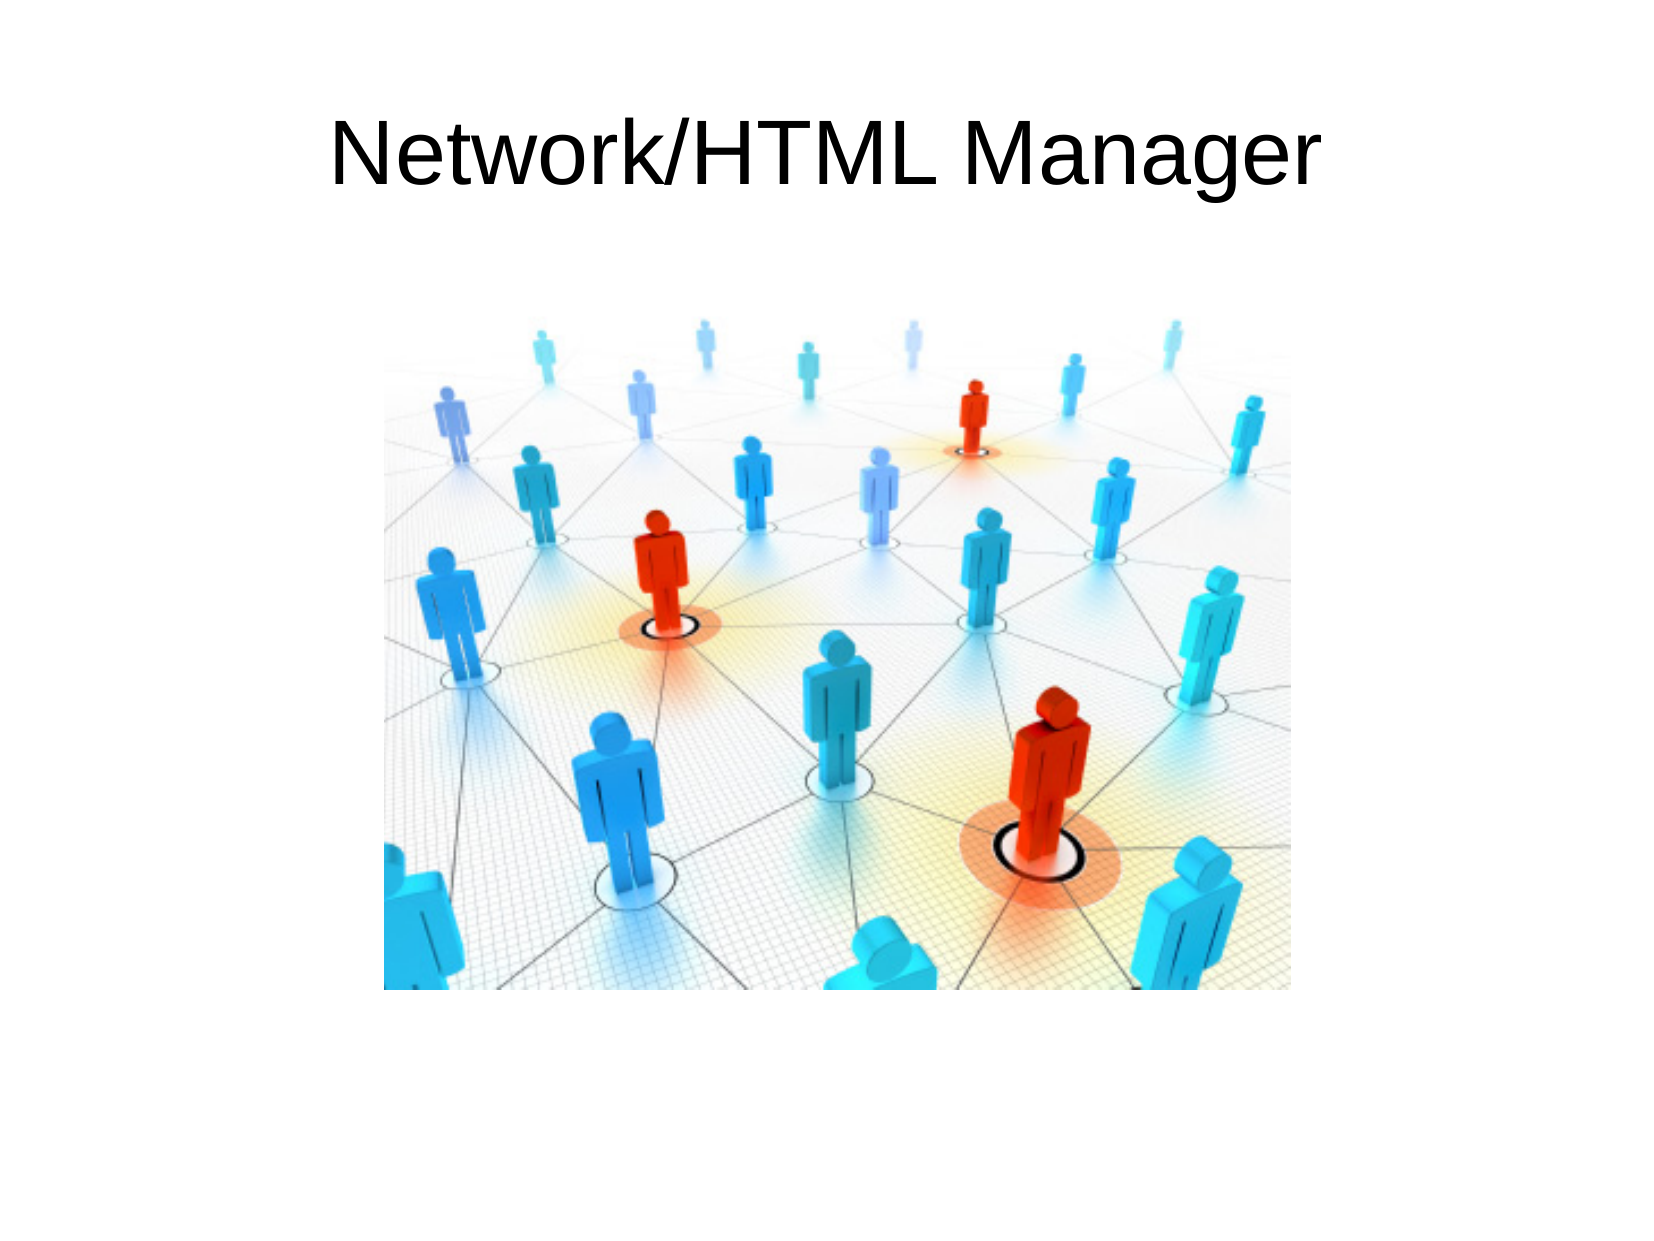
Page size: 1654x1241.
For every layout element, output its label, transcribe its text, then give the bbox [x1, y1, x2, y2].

picture [384, 299, 1291, 991]
title Network/HTML Manager [82, 49, 1571, 257]
